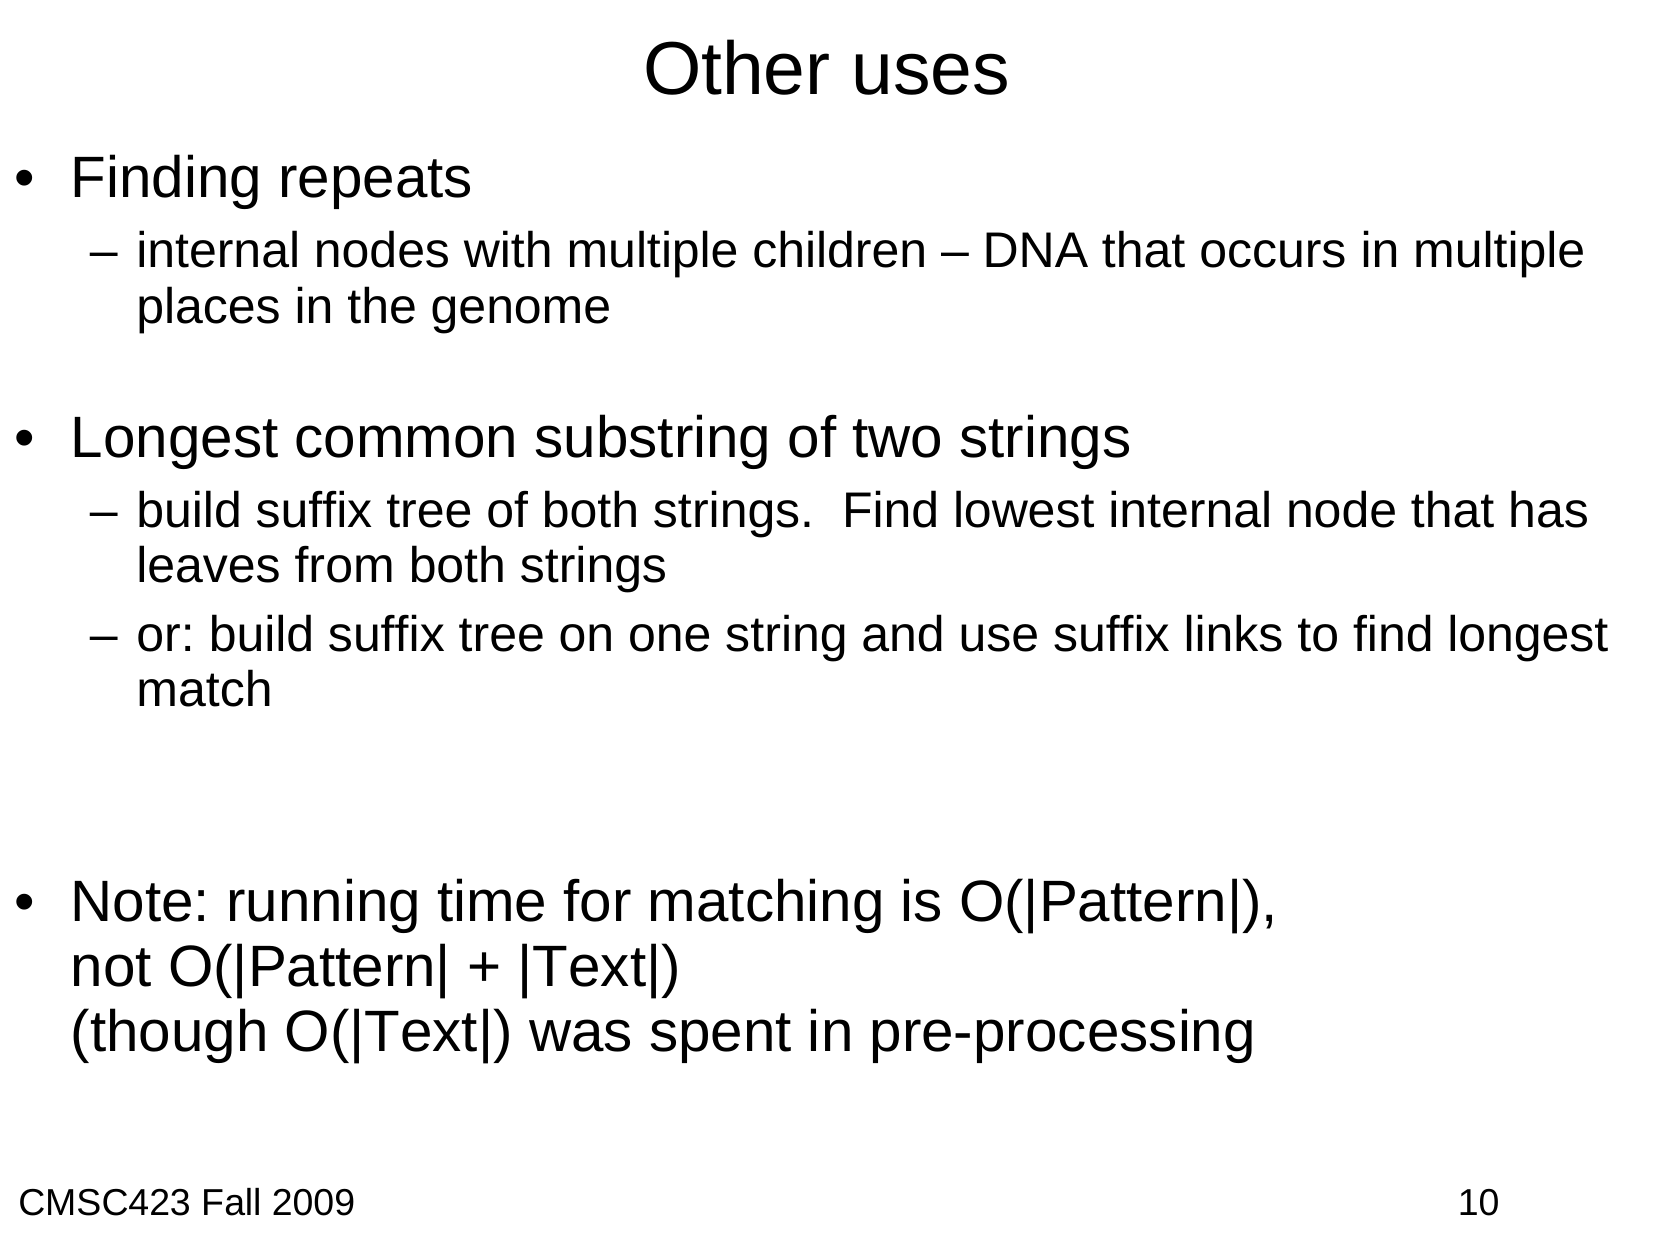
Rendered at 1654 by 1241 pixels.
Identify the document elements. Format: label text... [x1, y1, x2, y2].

list Finding repeats internal nodes with multiple children – DNA that occurs in multiple places in the genome Longest common substring of two strings build suffix tree of both strings. Find lowest internal node that has leaves from both strings or: build suffix tree on one string and use suffix links to find longest match Note: running time for matching is O(|Pattern|), not O(|Pattern| + |Text|) (though O(|Text|) was spent in pre-processing [0, 137, 1654, 1241]
title Other uses [0, 10, 1654, 127]
